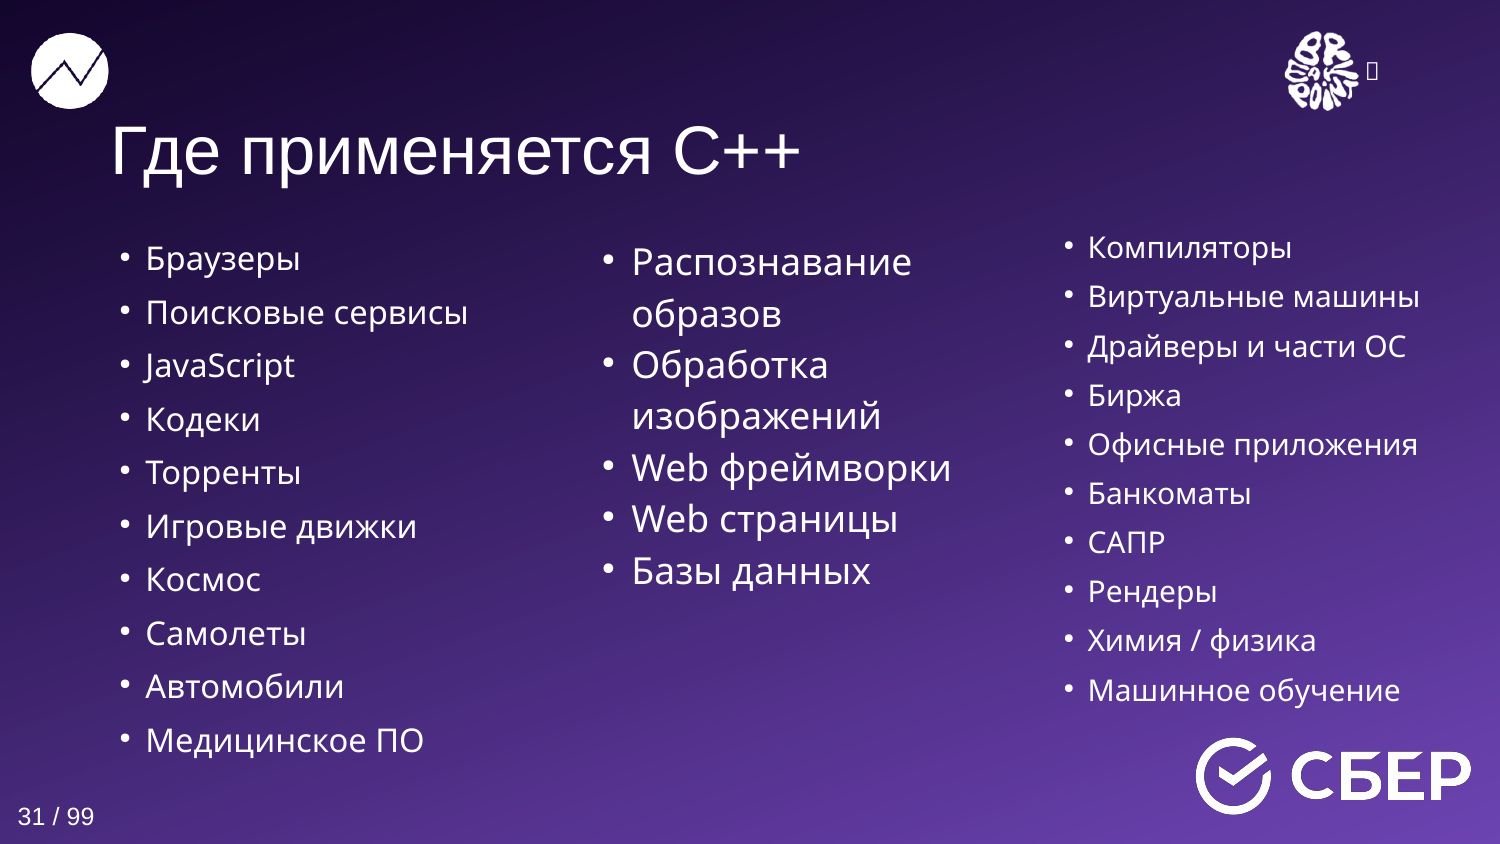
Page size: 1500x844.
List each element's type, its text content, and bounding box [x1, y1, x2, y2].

title Где применяется C++ [103, 100, 1397, 205]
picture [0, 0, 1500, 844]
list Распознавание образов Обработка изображений Web фреймворки Web страницы Базы данных [584, 183, 961, 604]
text_box <number> / 99 [2, 795, 632, 839]
list Компиляторы Виртуальные машины Драйверы и части ОС Биржа Офисные приложения Банкоматы САПР Рендеры Химия / физика Машинное обучение [1048, 189, 1433, 725]
list Браузеры Поисковые сервисы JavaScript Кодеки Торренты Игровые движки Космос Самолеты Автомобили Медицинское ПО [103, 195, 482, 788]
text_box 🐙 [1364, 36, 1489, 107]
